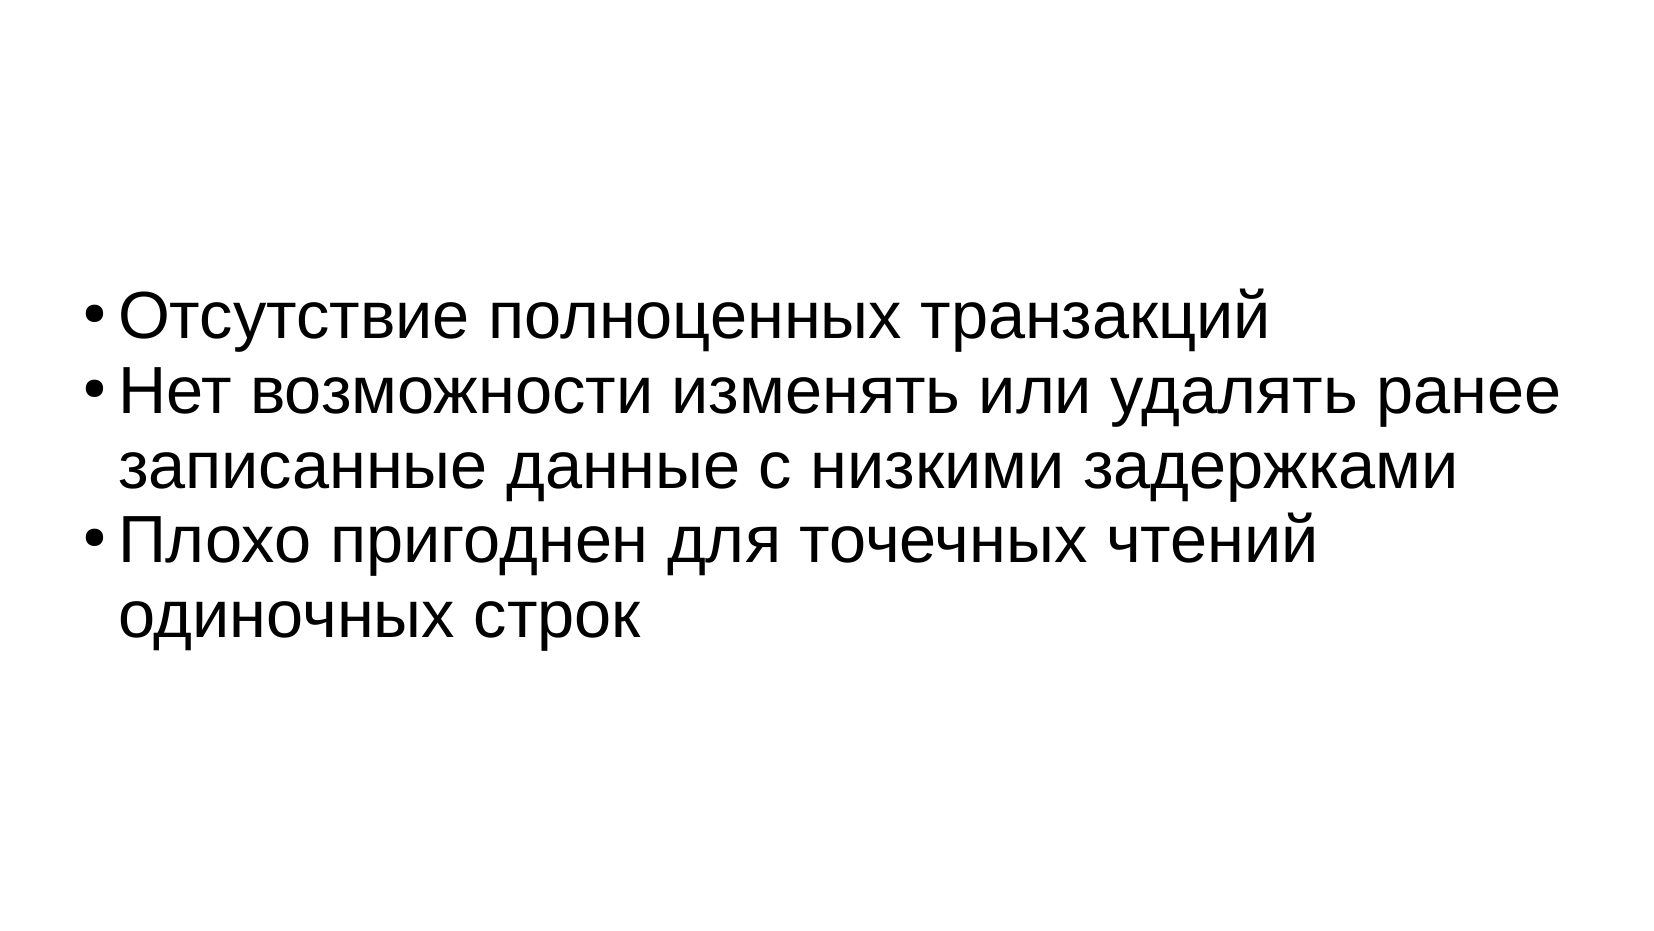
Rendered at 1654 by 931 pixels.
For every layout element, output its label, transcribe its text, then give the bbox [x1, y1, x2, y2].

subtitle Отсутствие полноценных транзакций Нет возможности изменять или удалять ранее записанные данные с низкими задержками Плохо пригоднен для точечных чтений одиночных строк [82, 90, 1571, 841]
